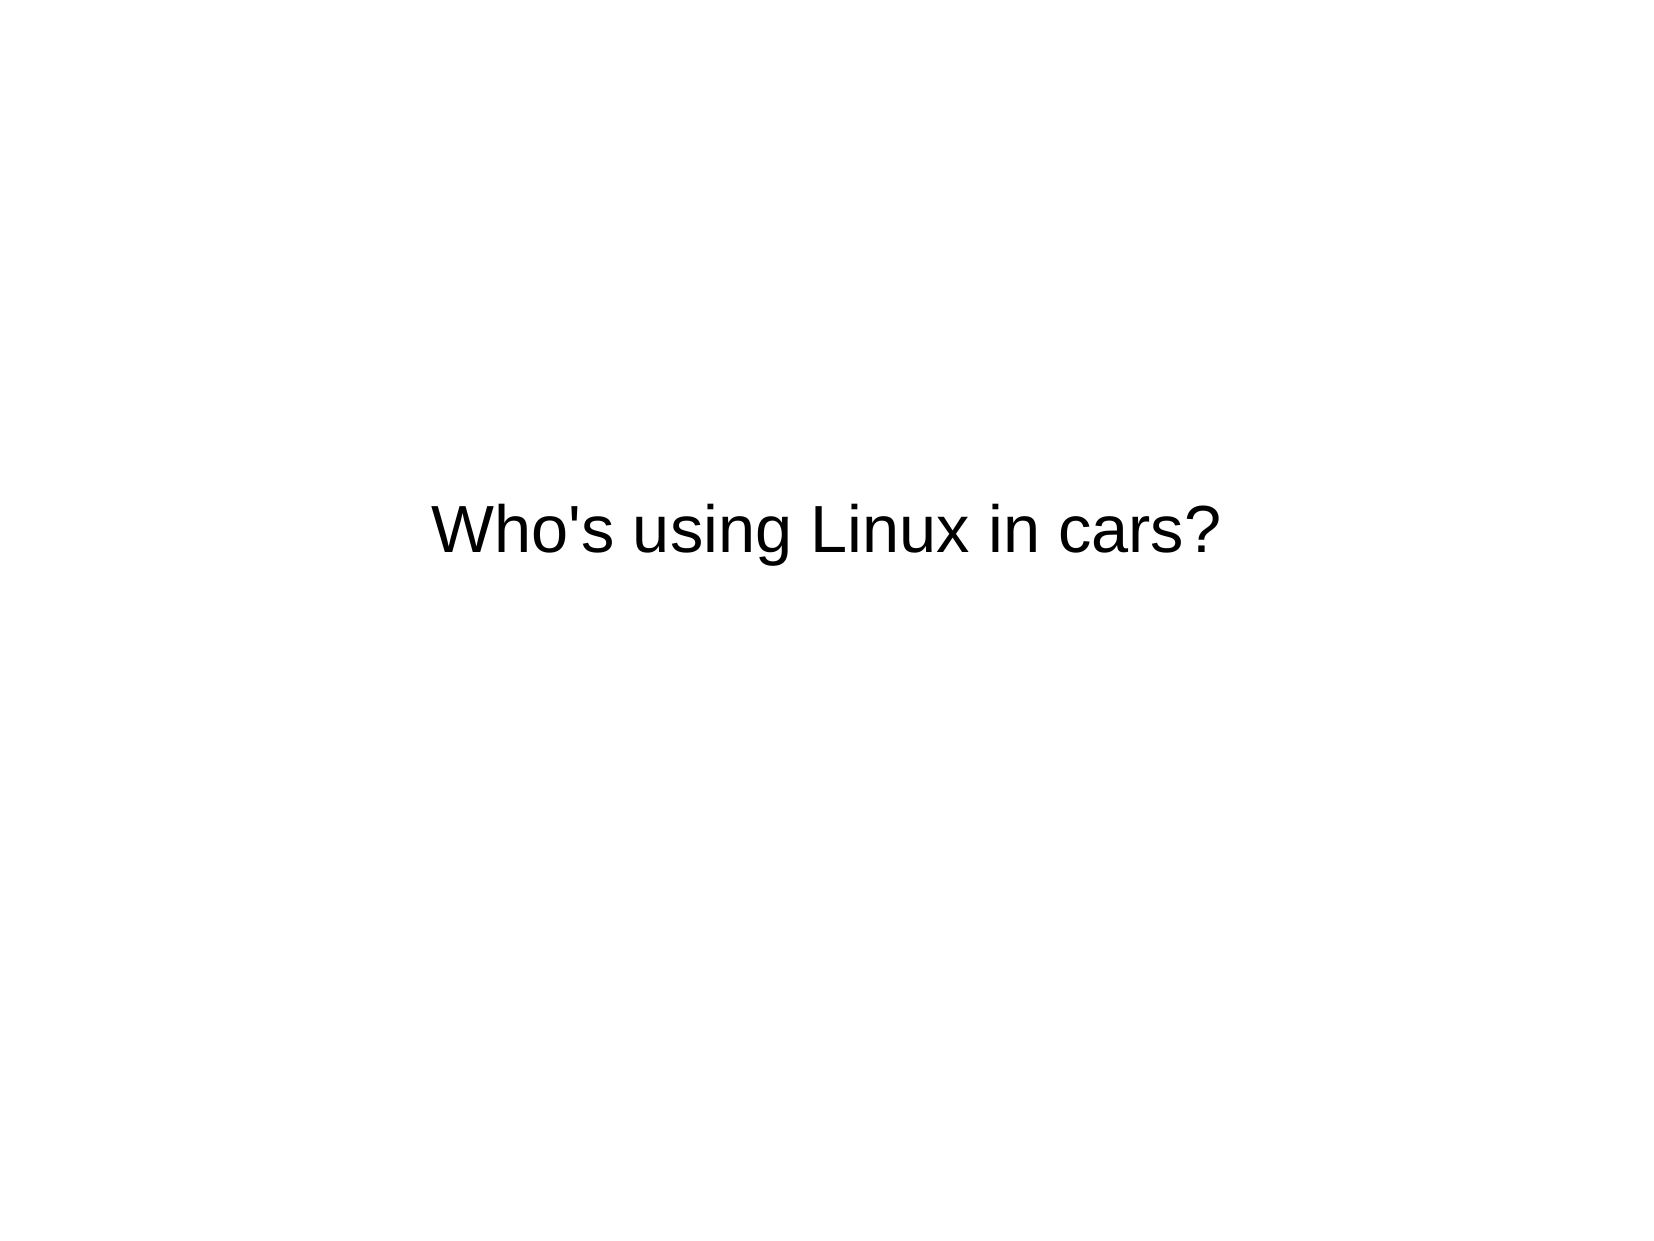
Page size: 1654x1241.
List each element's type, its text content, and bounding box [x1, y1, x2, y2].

subtitle Who's using Linux in cars? [82, 49, 1571, 1010]
